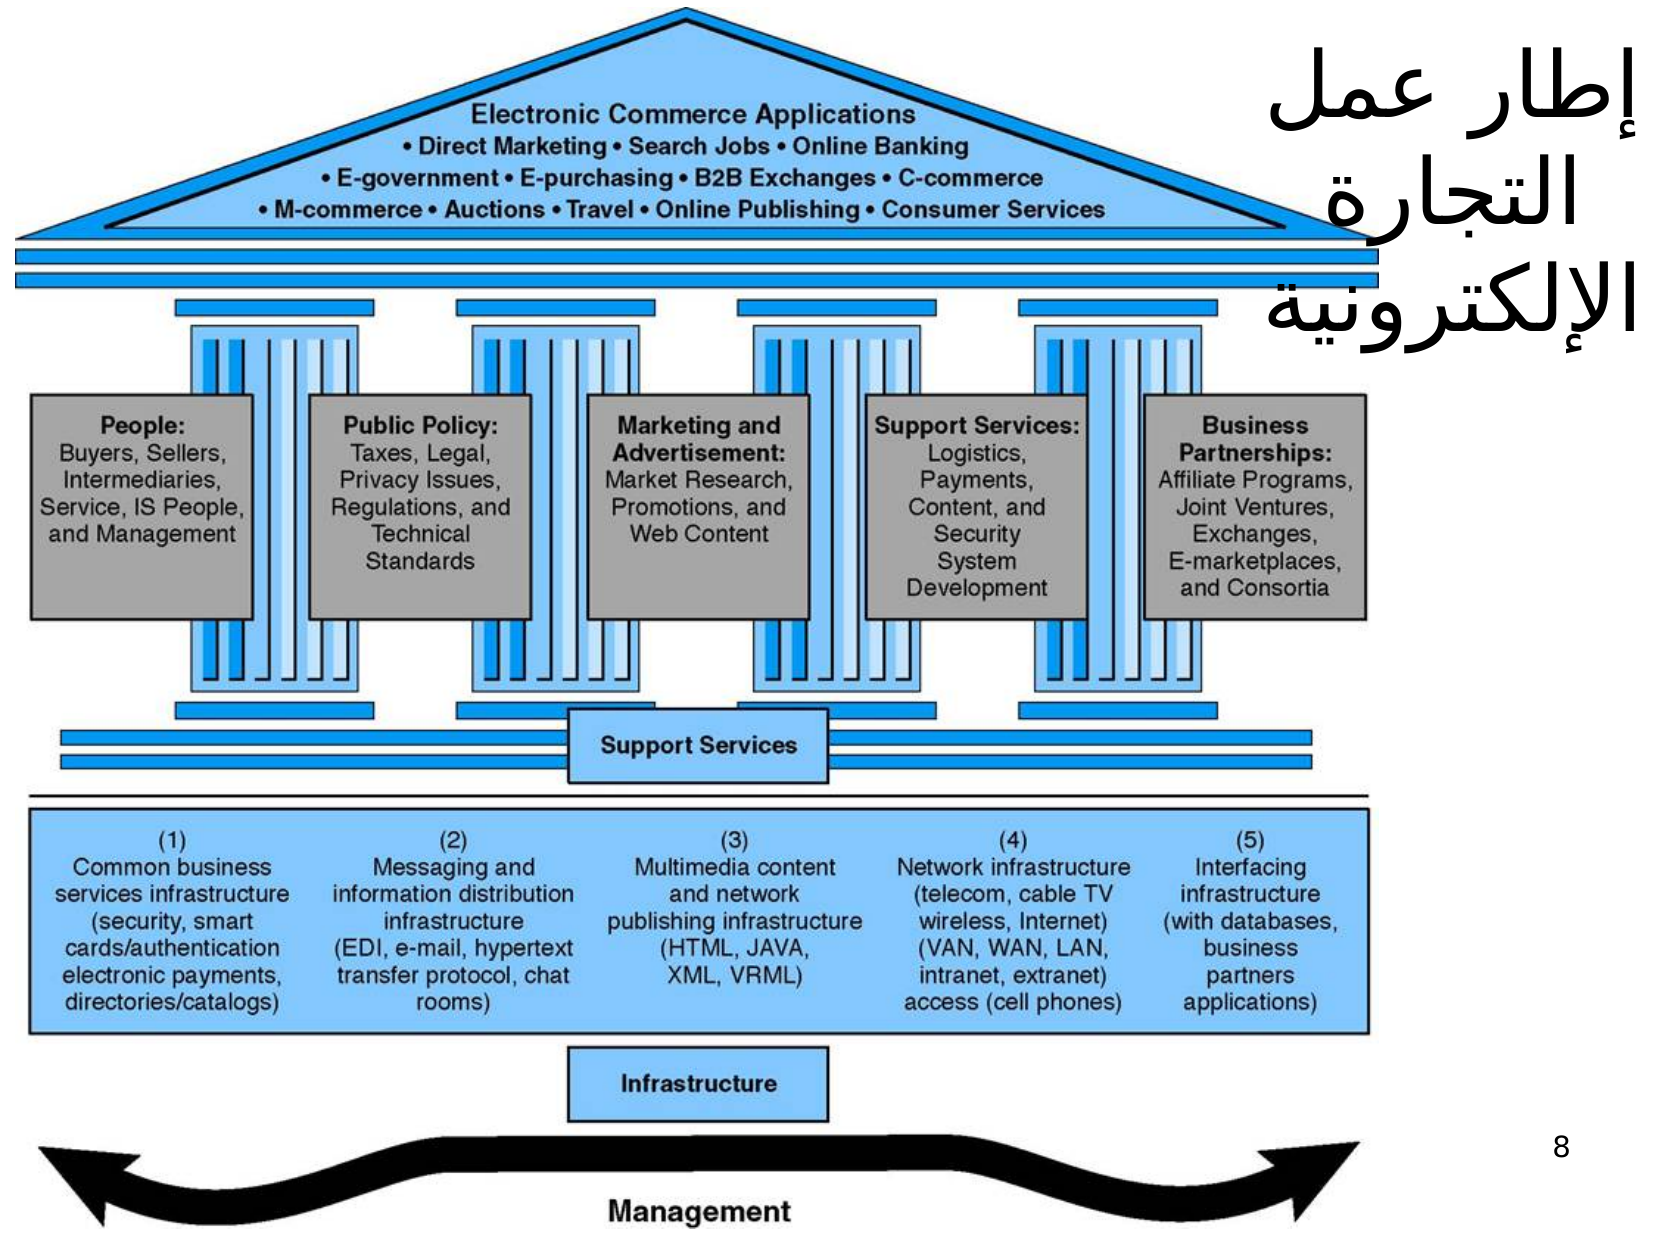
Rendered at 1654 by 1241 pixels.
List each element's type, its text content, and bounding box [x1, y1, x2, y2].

title إطار عمل التجارة الإلكترونية [1251, 11, 1654, 373]
picture [15, 7, 1379, 1229]
